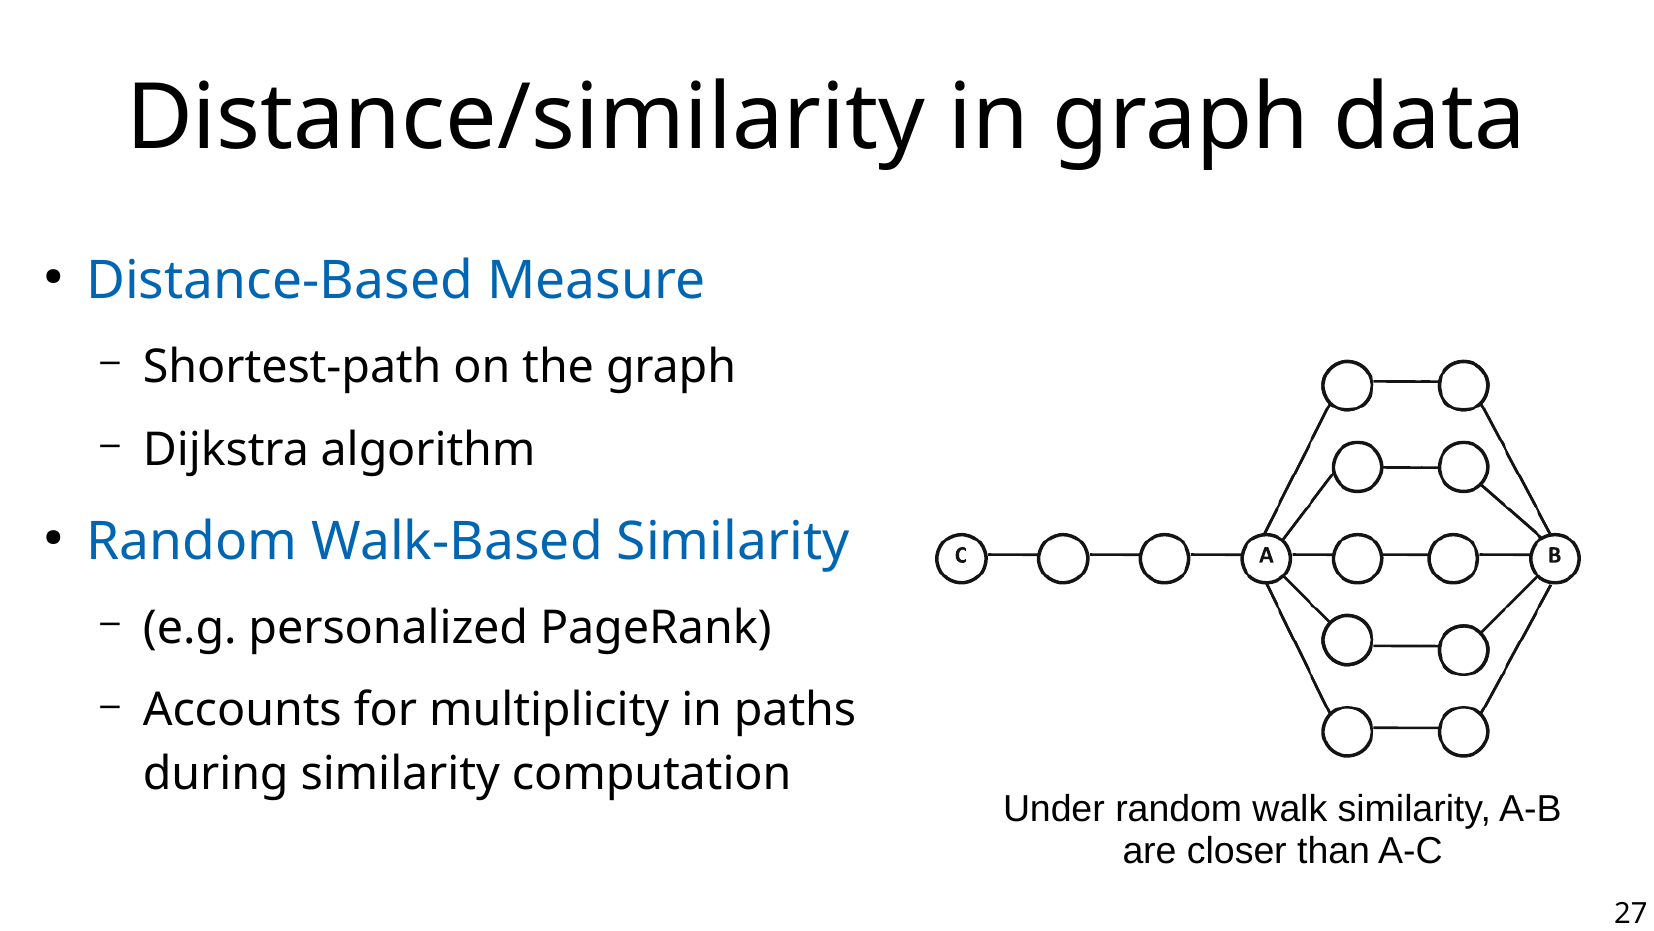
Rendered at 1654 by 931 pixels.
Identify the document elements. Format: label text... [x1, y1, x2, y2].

list Distance-Based Measure Shortest-path on the graph Dijkstra algorithm Random Walk-Based Similarity (e.g. personalized PageRank) Accounts for multiplicity in paths during similarity computation [29, 241, 903, 904]
picture [902, 341, 1600, 774]
text_box Under random walk similarity, A-B are closer than A-C [975, 780, 1591, 921]
title Distance/similarity in graph data [82, 1, 1571, 226]
